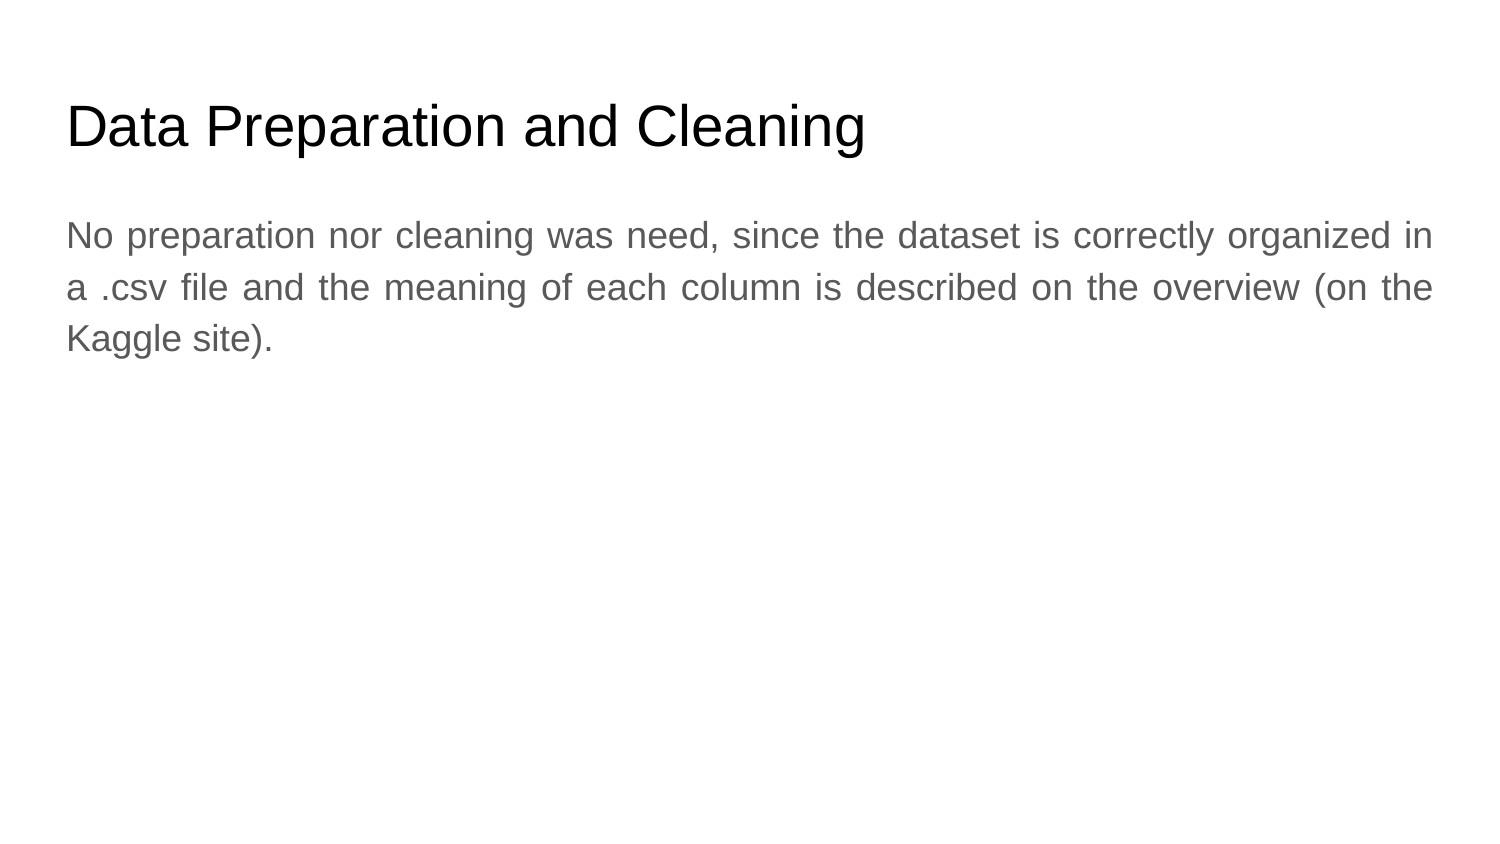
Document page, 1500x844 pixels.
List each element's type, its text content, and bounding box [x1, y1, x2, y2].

list No preparation nor cleaning was need, since the dataset is correctly organized in a .csv file and the meaning of each column is described on the overview (on the Kaggle site). [51, 189, 1449, 750]
title Data Preparation and Cleaning [51, 72, 1449, 167]
